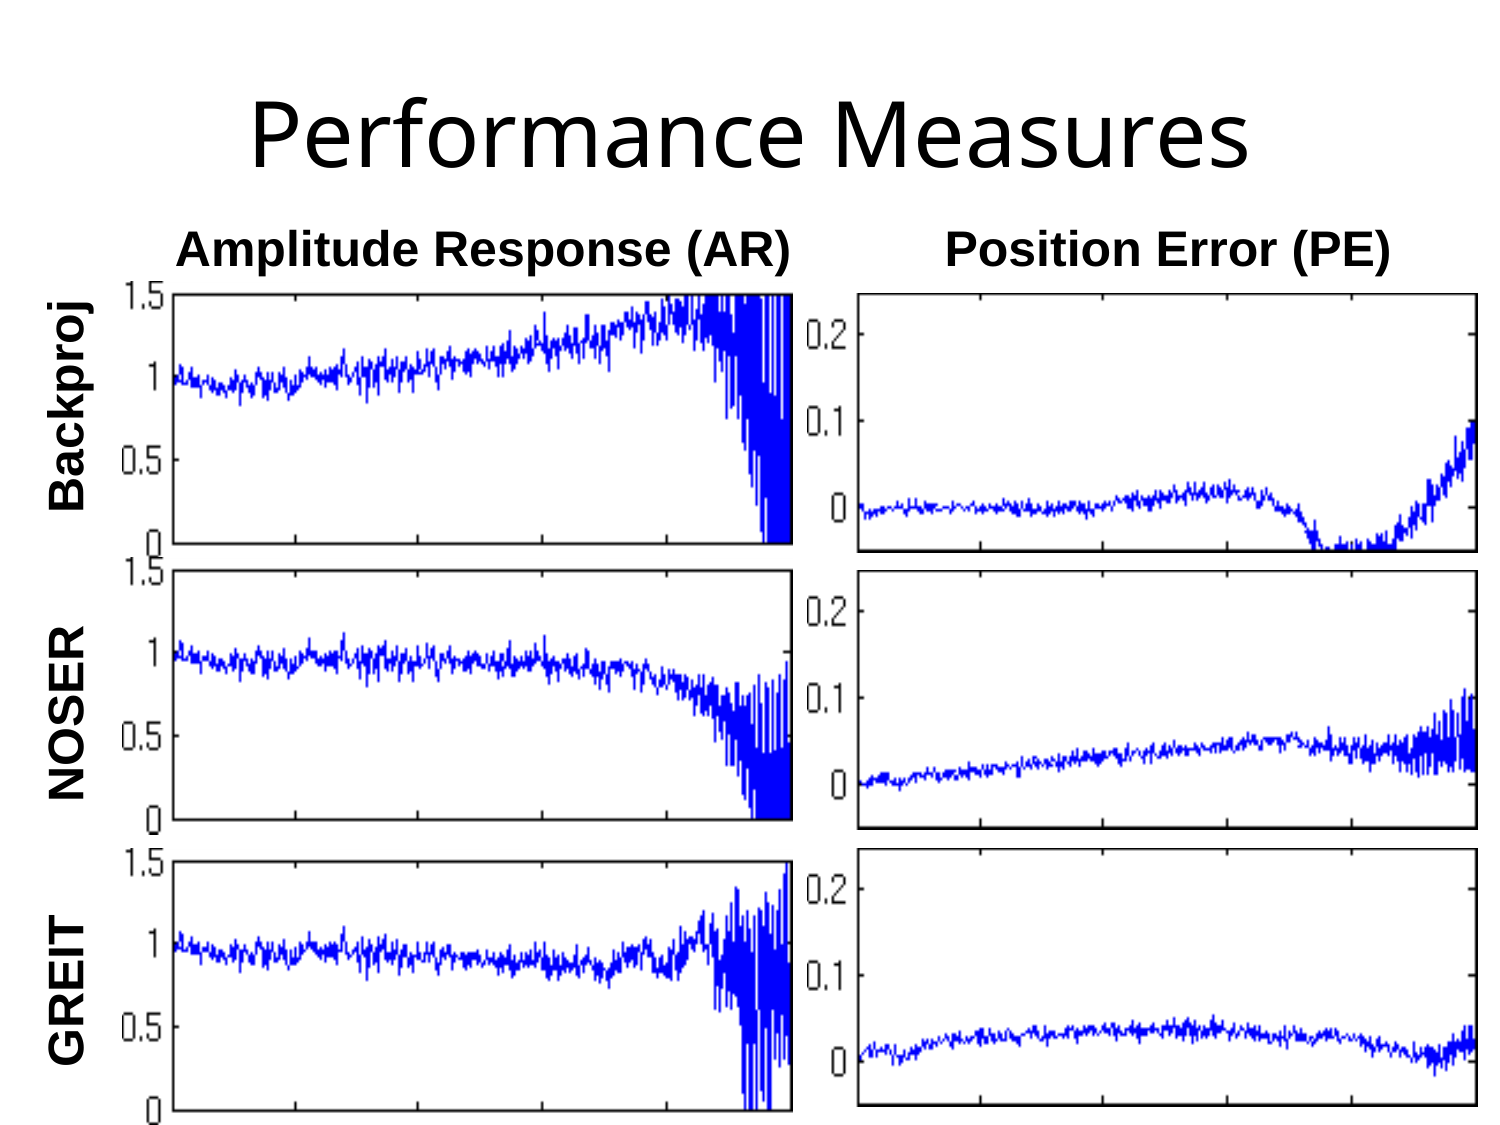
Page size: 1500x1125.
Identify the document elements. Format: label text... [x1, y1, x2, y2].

picture [122, 848, 793, 1125]
picture [807, 848, 1478, 1107]
picture [122, 281, 793, 835]
title Performance Measures [112, 20, 1388, 244]
text_box GREIT NOSER Backproj [30, 284, 103, 1083]
text_box Amplitude Response (AR) Position Error (PE) [160, 213, 1408, 286]
picture [807, 293, 1478, 553]
picture [807, 570, 1478, 830]
